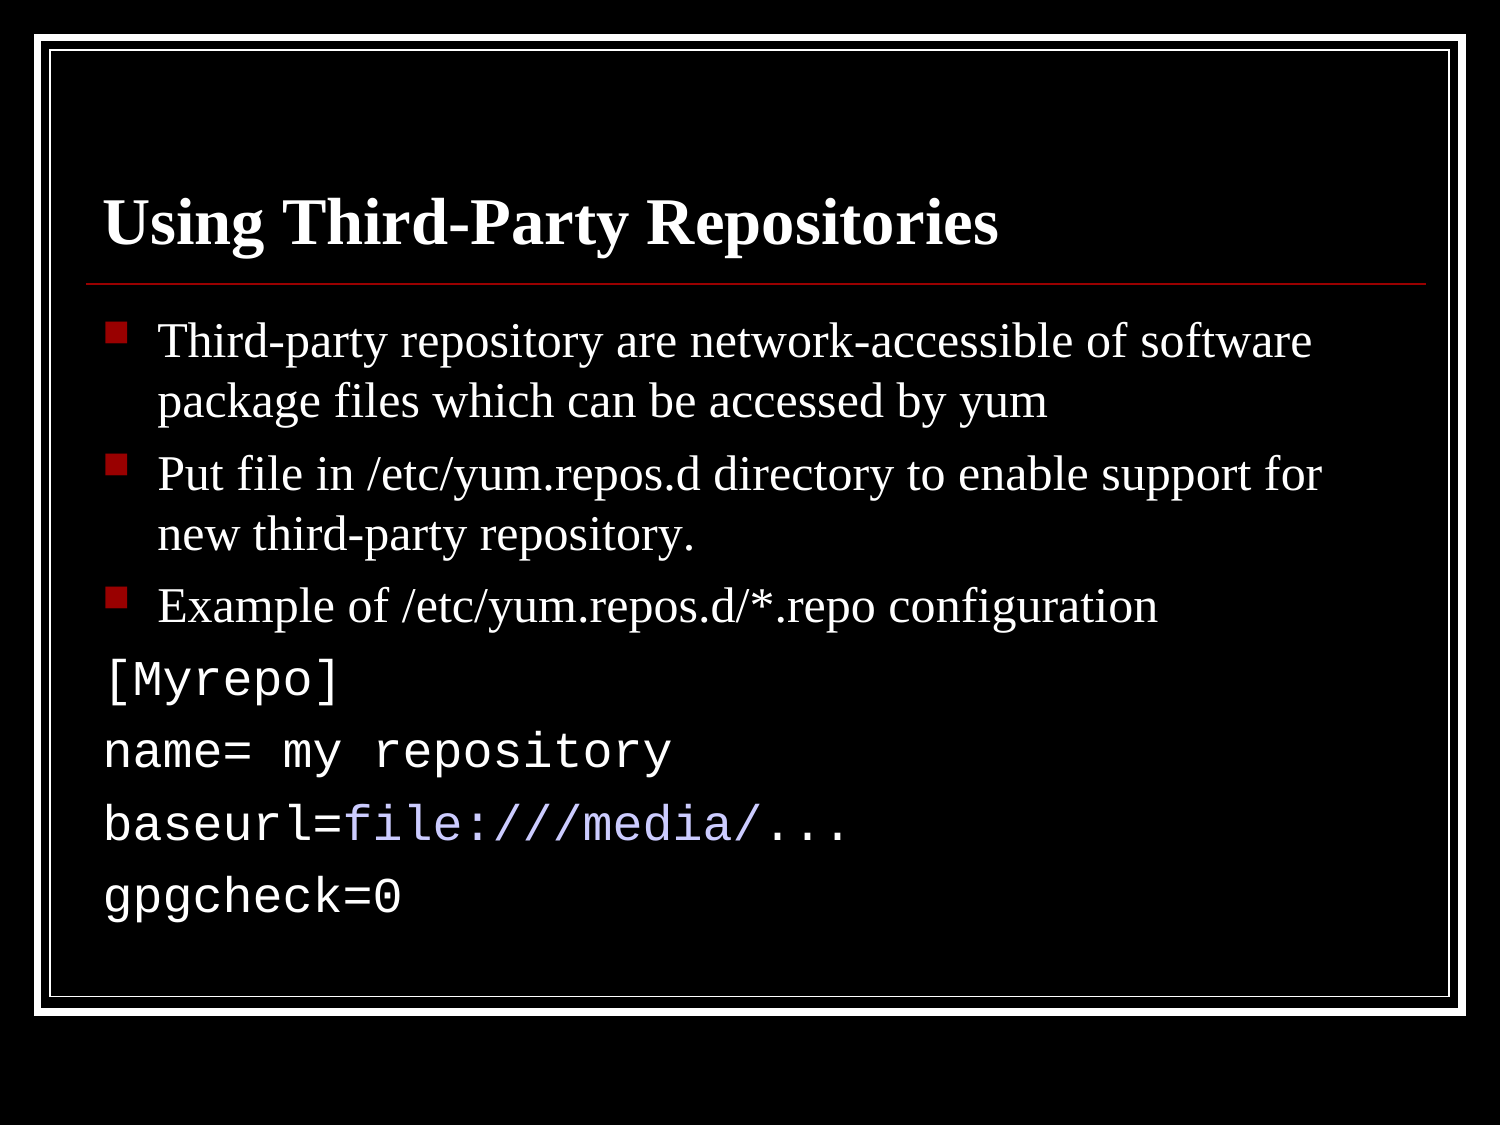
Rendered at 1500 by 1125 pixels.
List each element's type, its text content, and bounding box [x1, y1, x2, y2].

title Using Third-Party Repositories [87, 77, 1426, 266]
list Third-party repository are network-accessible of software package files which can be accessed by yum Put file in /etc/yum.repos.d directory to enable support for new third-party repository. Example of /etc/yum.repos.d/*.repo configuration [Myrepo] name= my repository baseurl=file:///media/... gpgcheck=0 [87, 299, 1426, 963]
